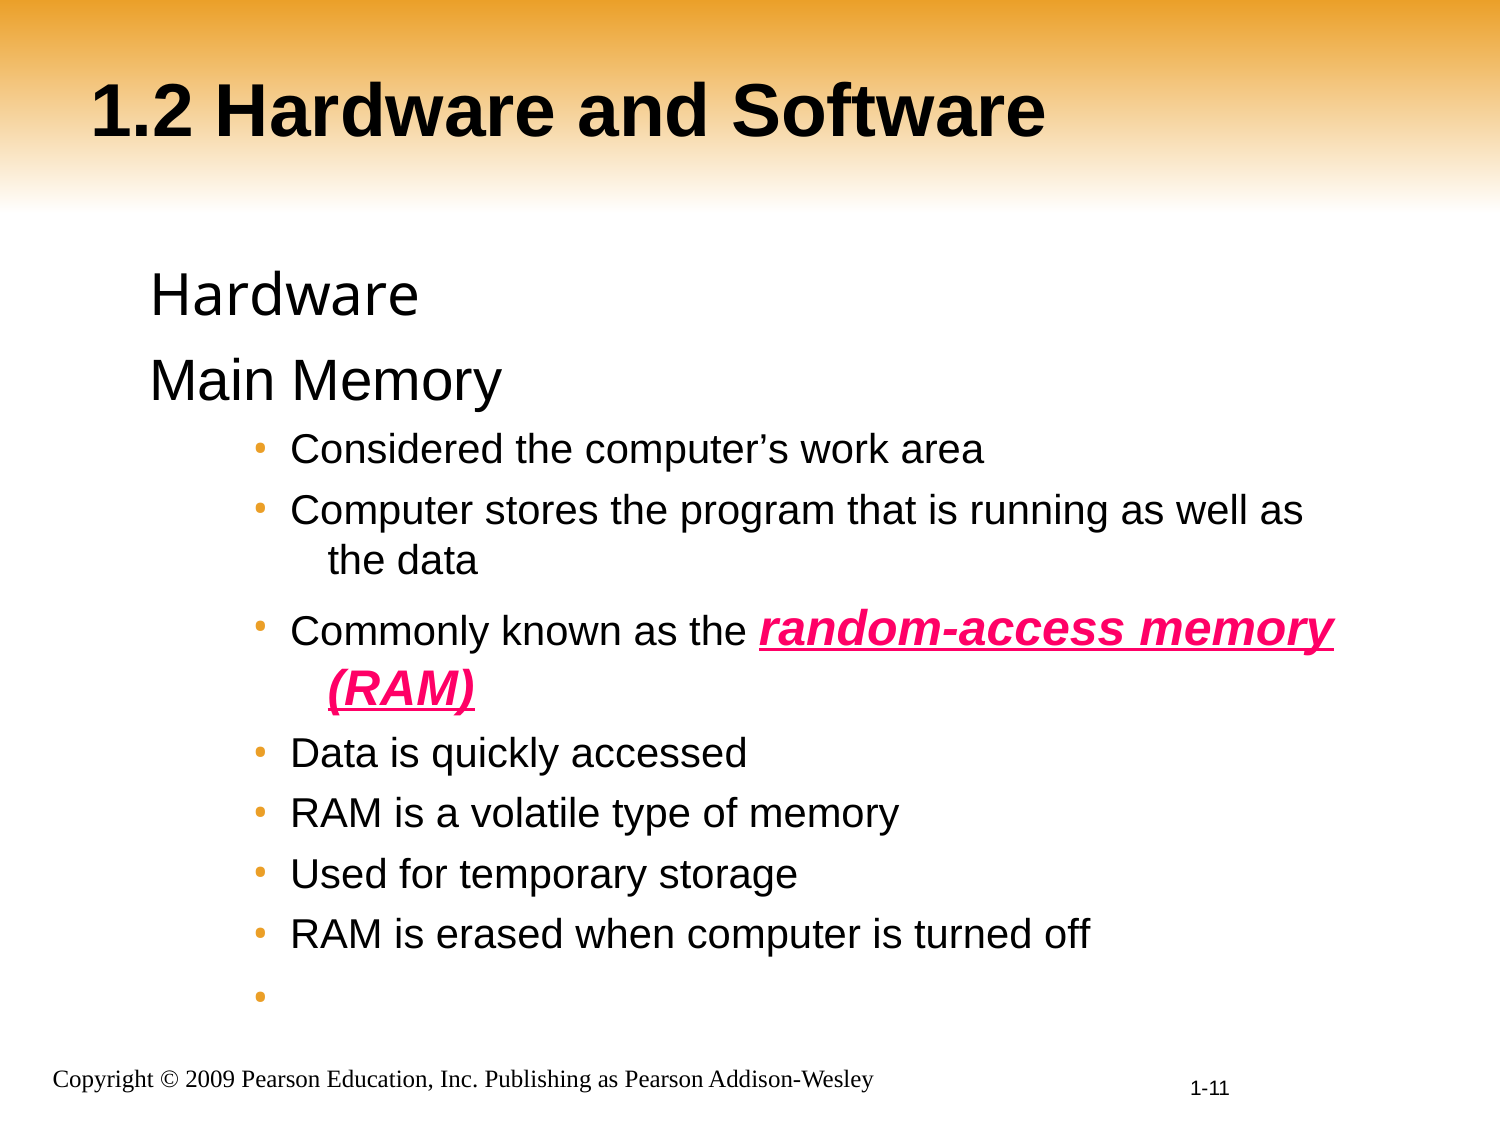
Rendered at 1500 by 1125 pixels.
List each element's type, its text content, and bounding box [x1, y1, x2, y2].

text_box 1- [1175, 1049, 1488, 1125]
title 1.2 Hardware and Software [75, 12, 1438, 201]
list Hardware Main Memory Considered the computer’s work area Computer stores the program that is running as well as the data Commonly known as the random-access memory (RAM) Data is quickly accessed RAM is a volatile type of memory Used for temporary storage RAM is erased when computer is turned off [87, 249, 1388, 988]
